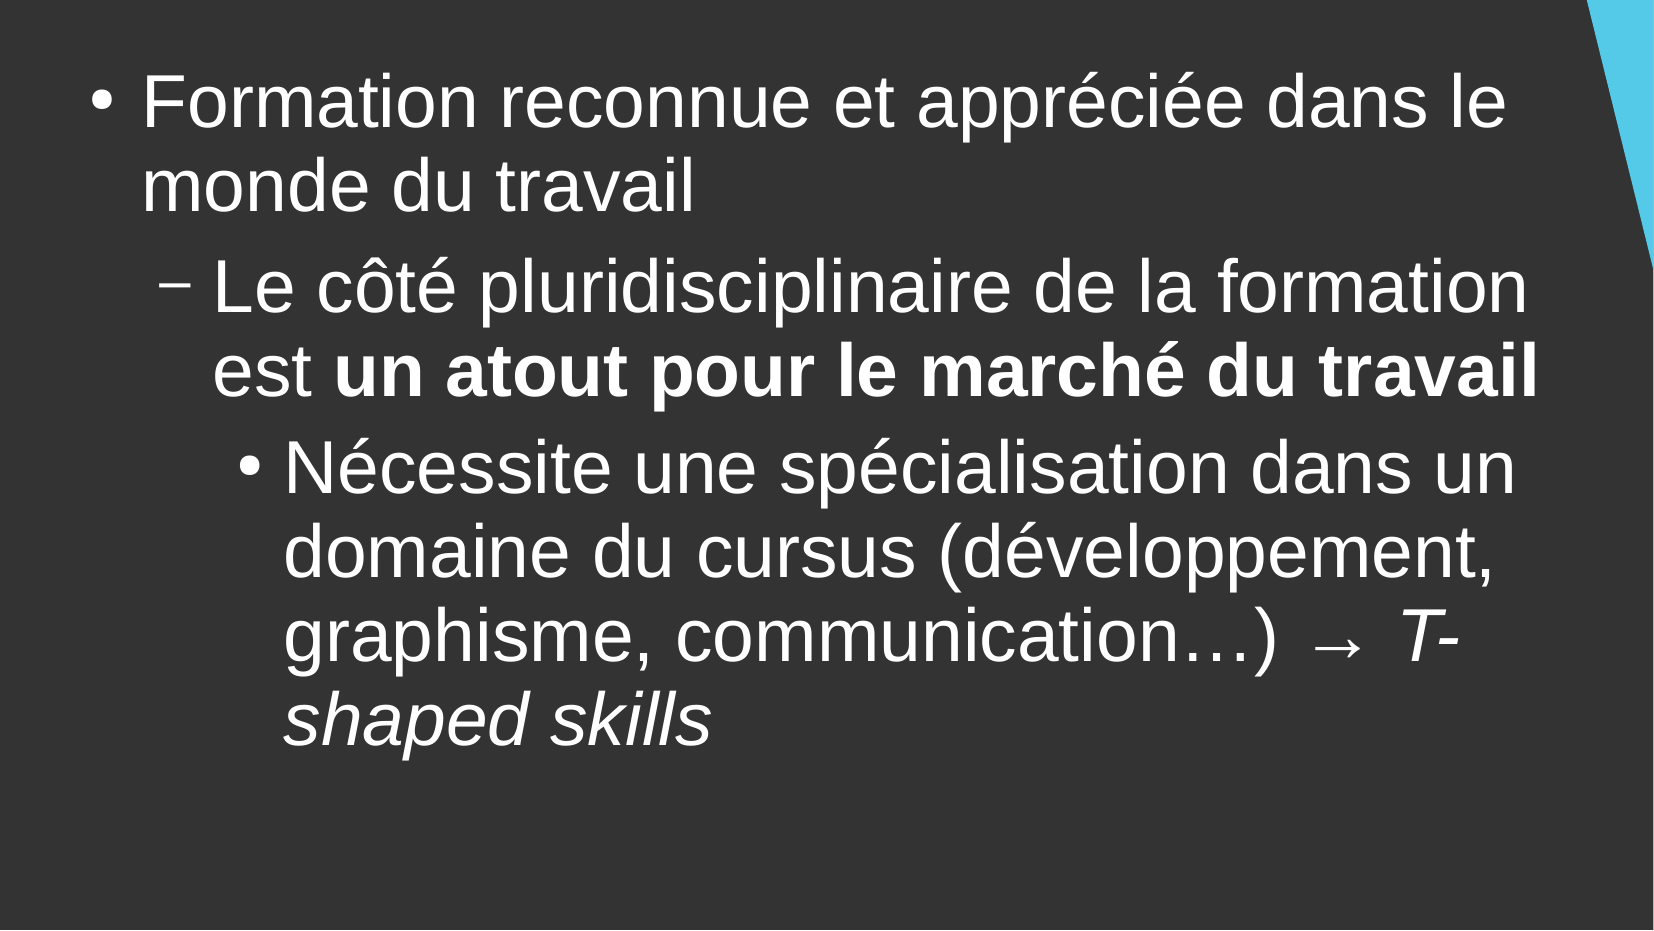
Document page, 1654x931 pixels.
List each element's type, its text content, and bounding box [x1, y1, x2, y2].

list Formation reconnue et appréciée dans le monde du travail Le côté pluridisciplinaire de la formation est un atout pour le marché du travail Nécessite une spécialisation dans un domaine du cursus (développement, graphisme, communication…) → T-shaped skills [70, 59, 1595, 827]
text_box [1586, 0, 1654, 273]
